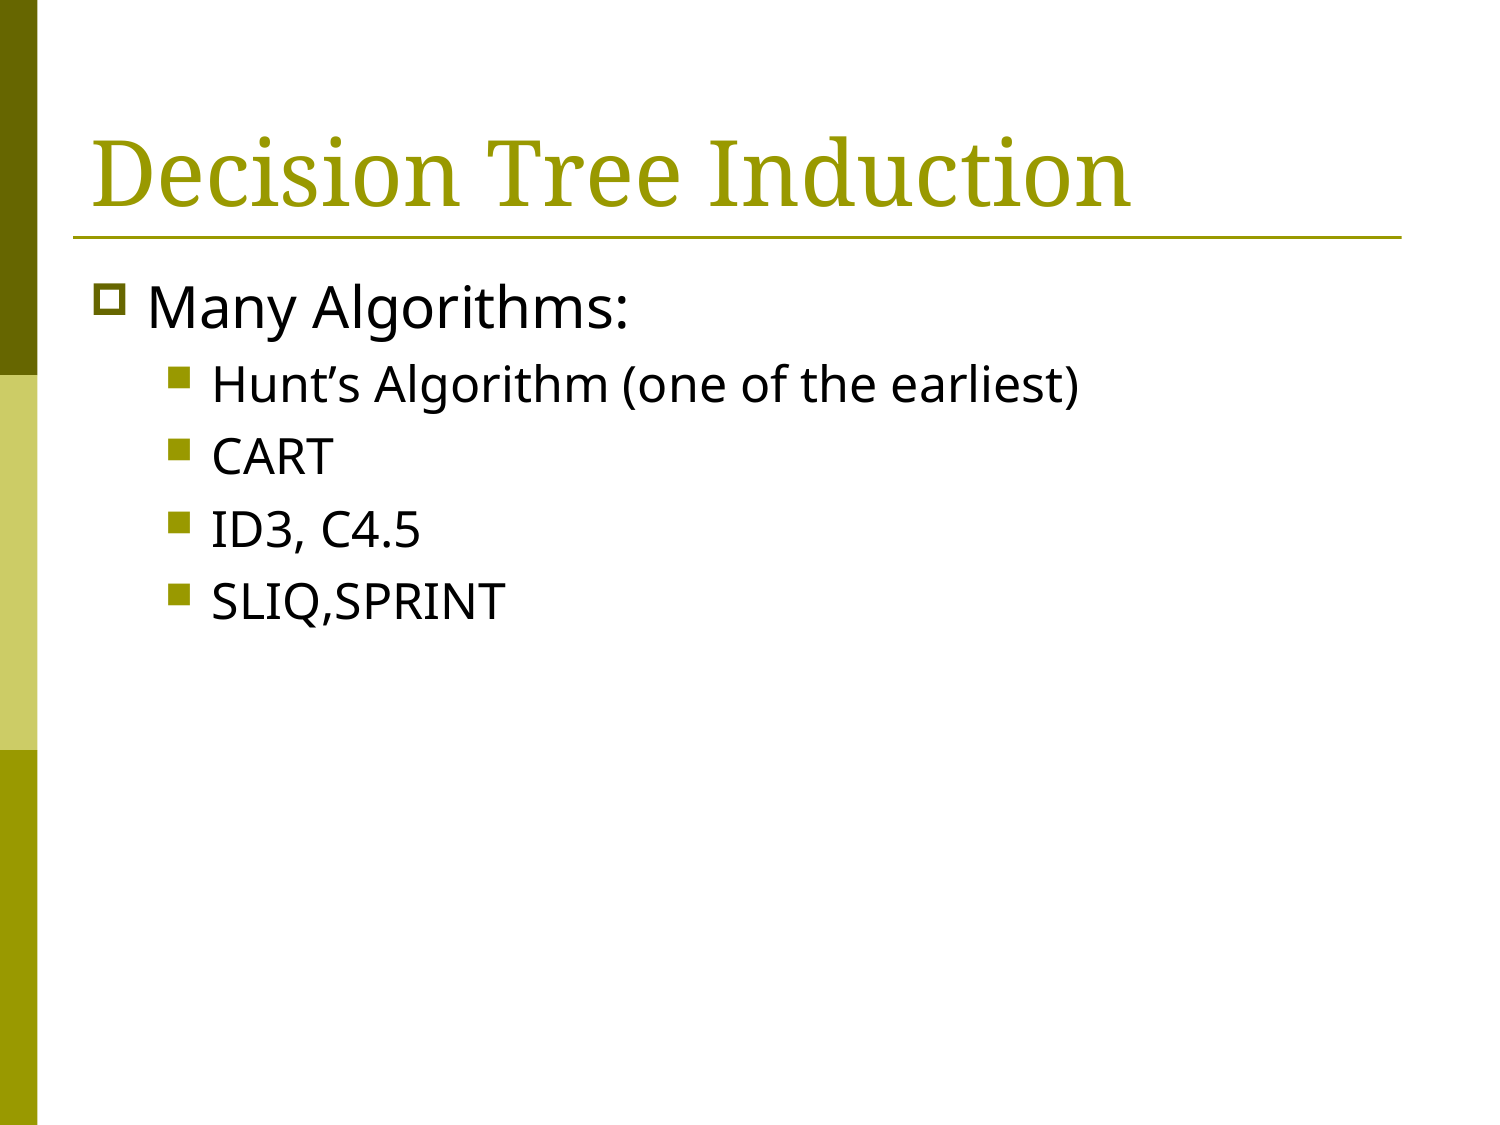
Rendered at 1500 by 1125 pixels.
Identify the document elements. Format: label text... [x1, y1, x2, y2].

list Many Algorithms: Hunt’s Algorithm (one of the earliest) CART ID3, C4.5 SLIQ,SPRINT [75, 262, 1426, 1006]
title Decision Tree Induction [75, 45, 1426, 233]
